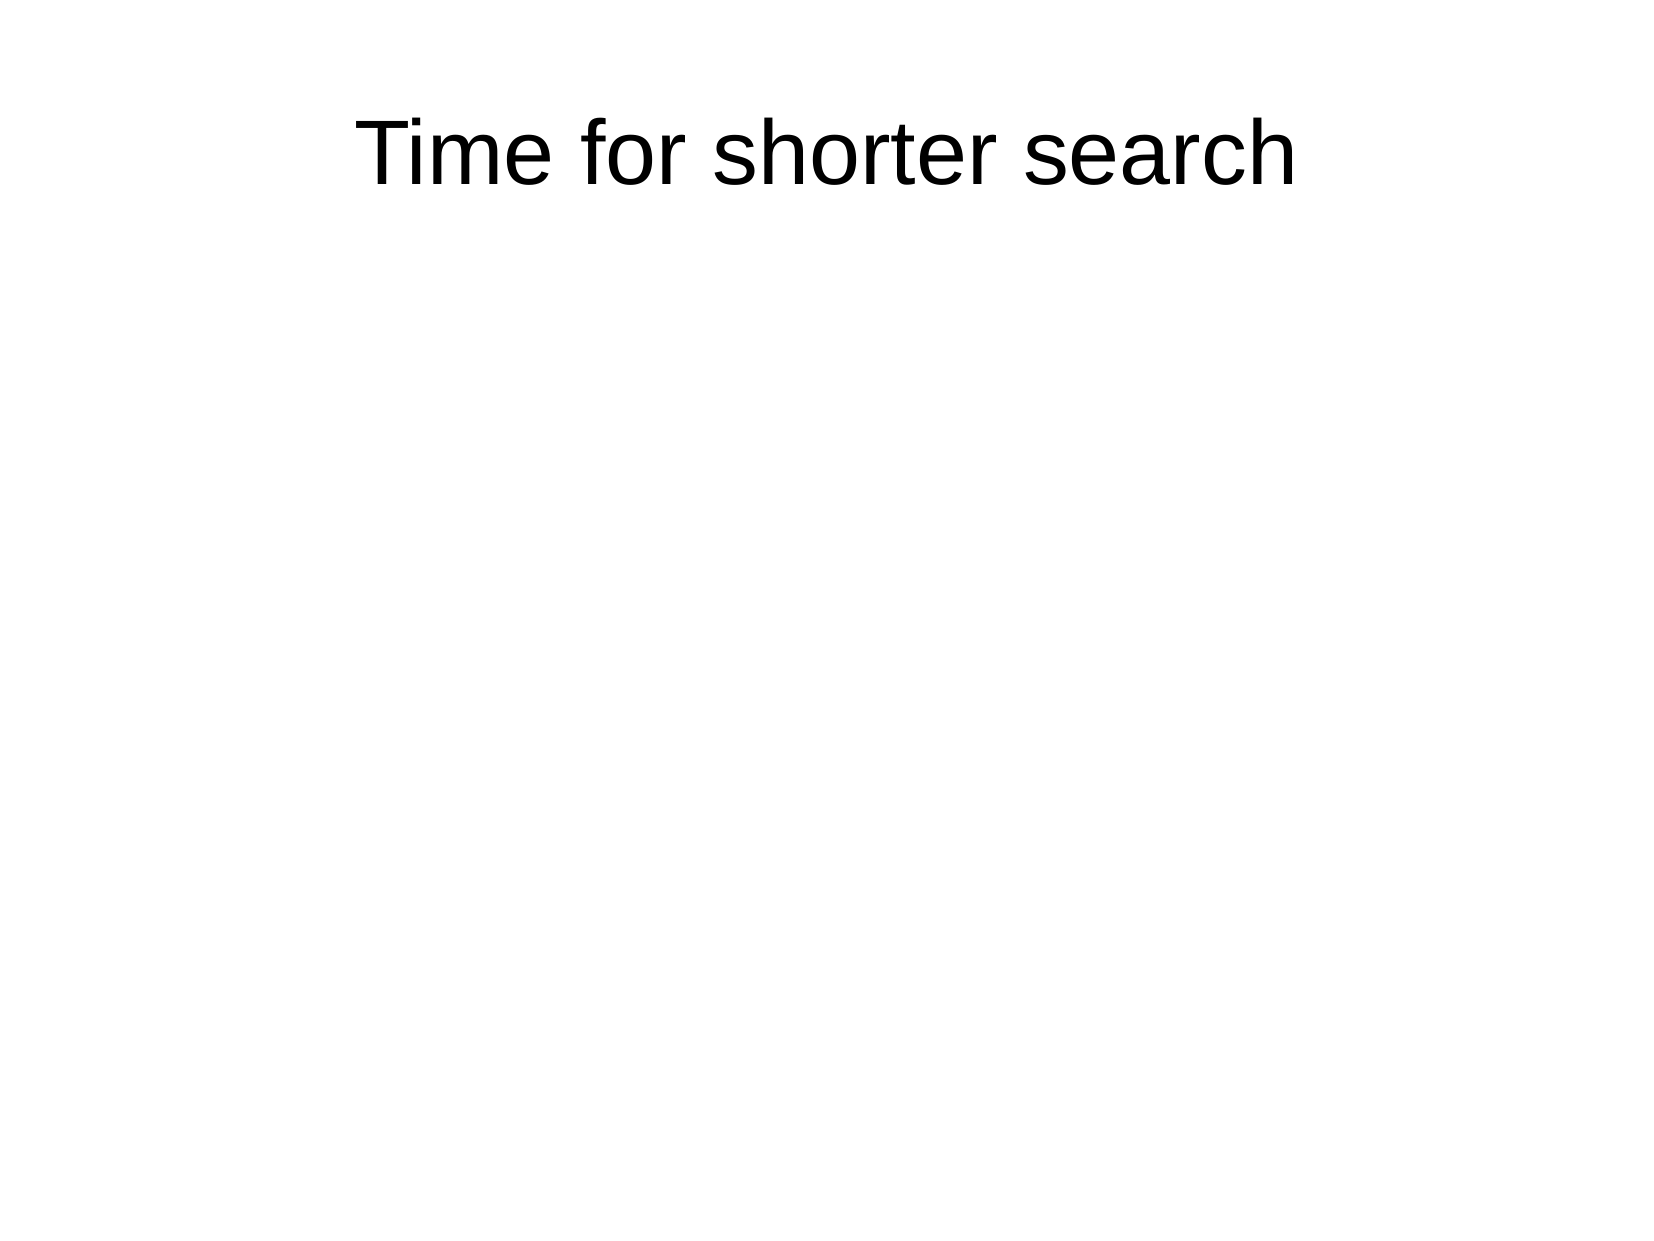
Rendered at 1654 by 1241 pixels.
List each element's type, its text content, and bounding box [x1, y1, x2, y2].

title Time for shorter search [82, 56, 1571, 250]
